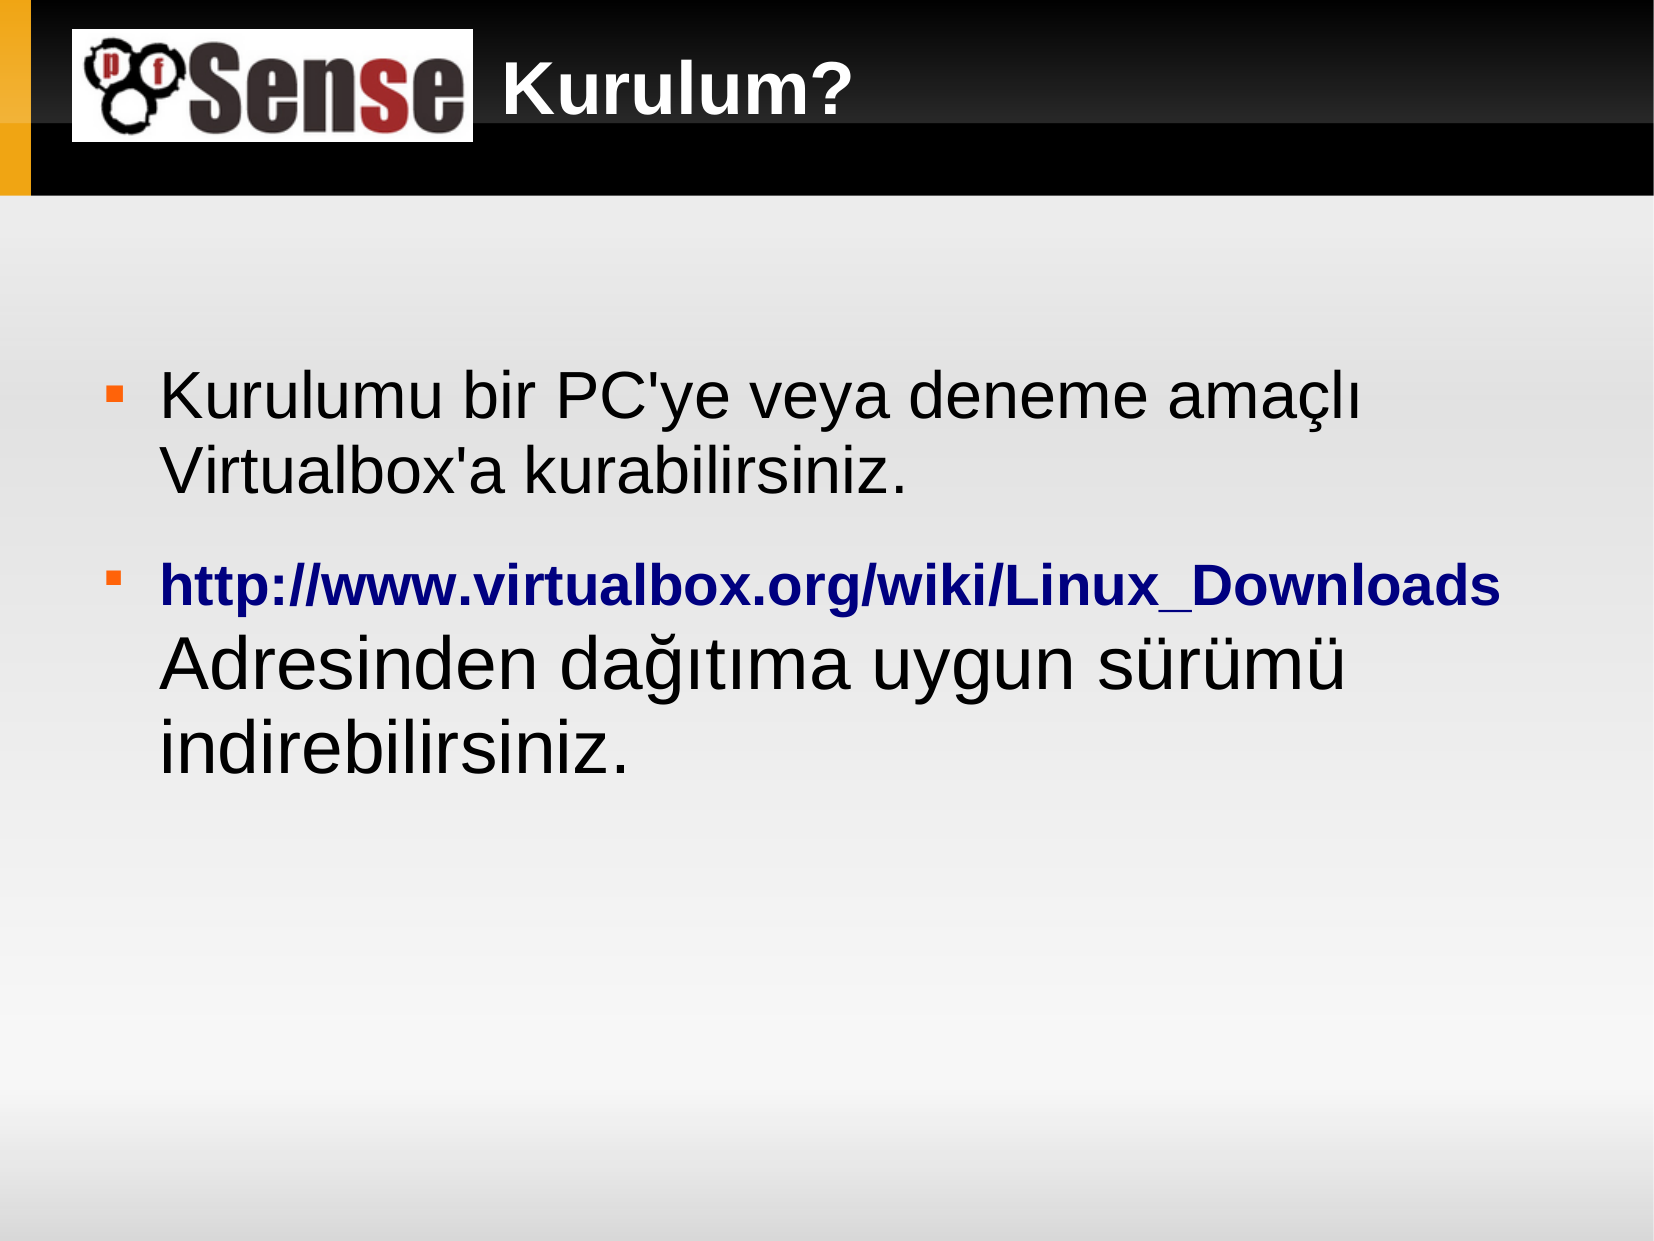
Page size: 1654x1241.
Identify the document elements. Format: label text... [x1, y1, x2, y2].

title Kurulum? [501, 0, 1625, 178]
list Kurulumu bir PC'ye veya deneme amaçlı Virtualbox'a kurabilirsiniz. http://www.virtualbox.org/wiki/Linux_Downloads Adresinden dağıtıma uygun sürümü indirebilirsiniz. [88, 253, 1577, 1073]
picture [0, 0, 1654, 1241]
